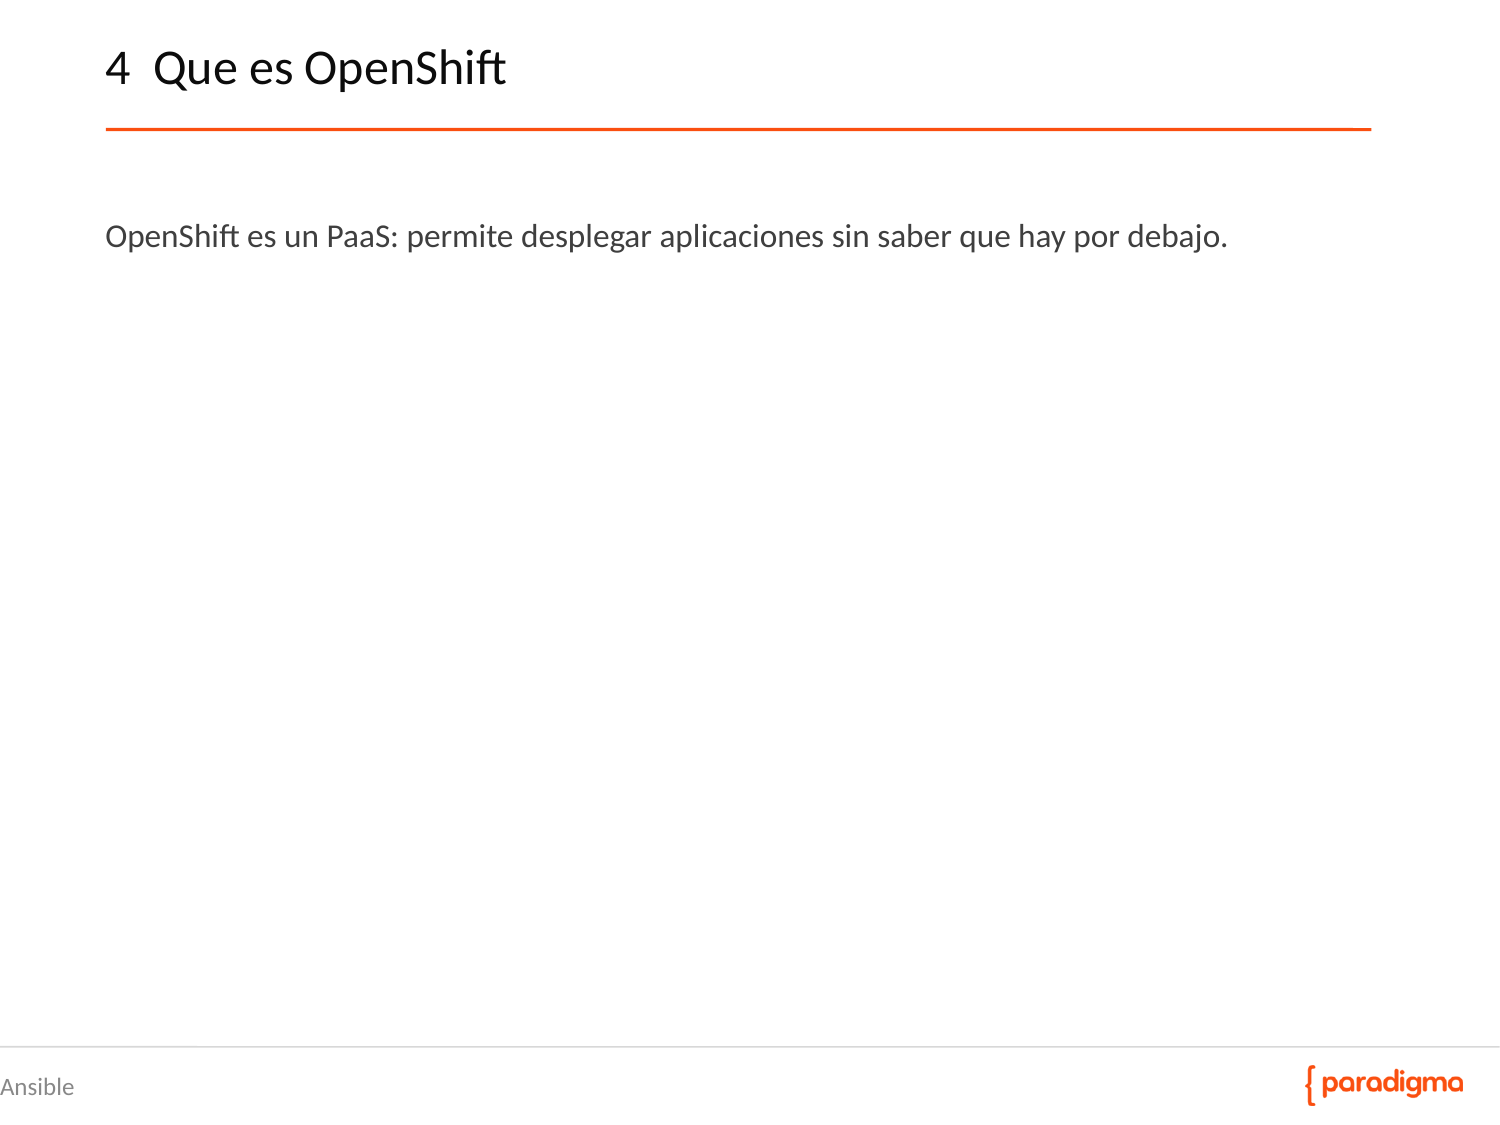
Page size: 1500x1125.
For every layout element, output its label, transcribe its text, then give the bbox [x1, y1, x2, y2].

text_box OpenShift es un PaaS: permite desplegar aplicaciones sin saber que hay por debajo. [105, 206, 1394, 969]
text_box 4 Que es OpenShift [105, 0, 1395, 130]
picture [1305, 1065, 1463, 1107]
text_box Ansible [0, 1048, 1223, 1125]
